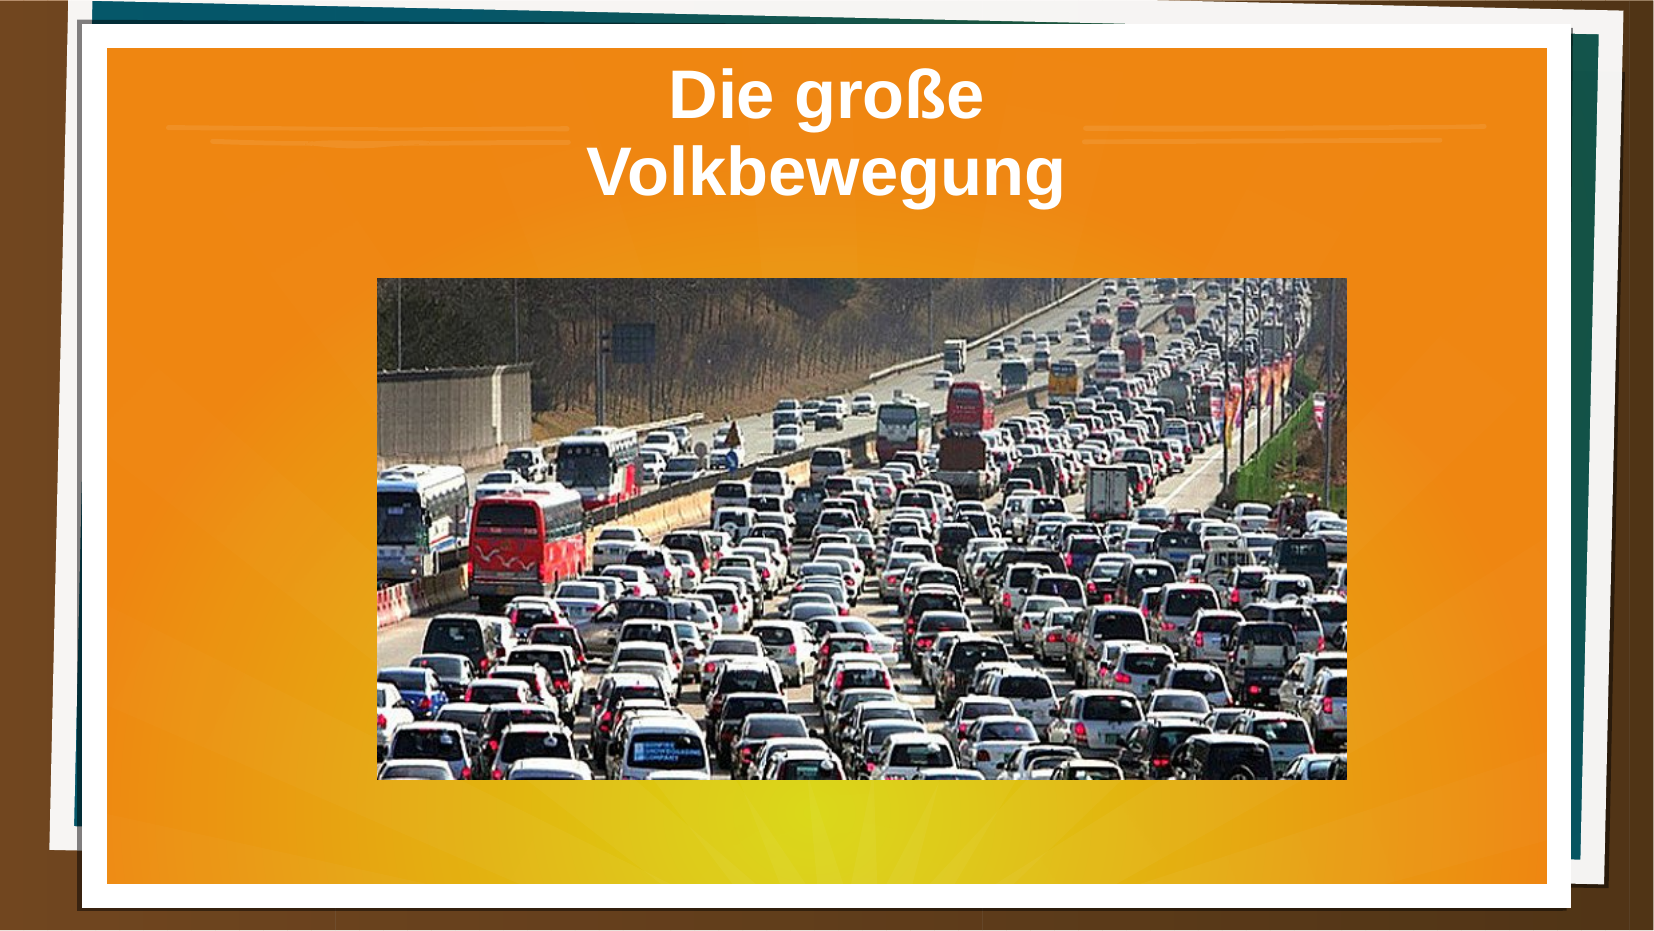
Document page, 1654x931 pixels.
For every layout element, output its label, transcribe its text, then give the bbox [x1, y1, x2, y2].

title Die große Volkbewegung [566, 56, 1087, 210]
picture [377, 278, 1347, 780]
